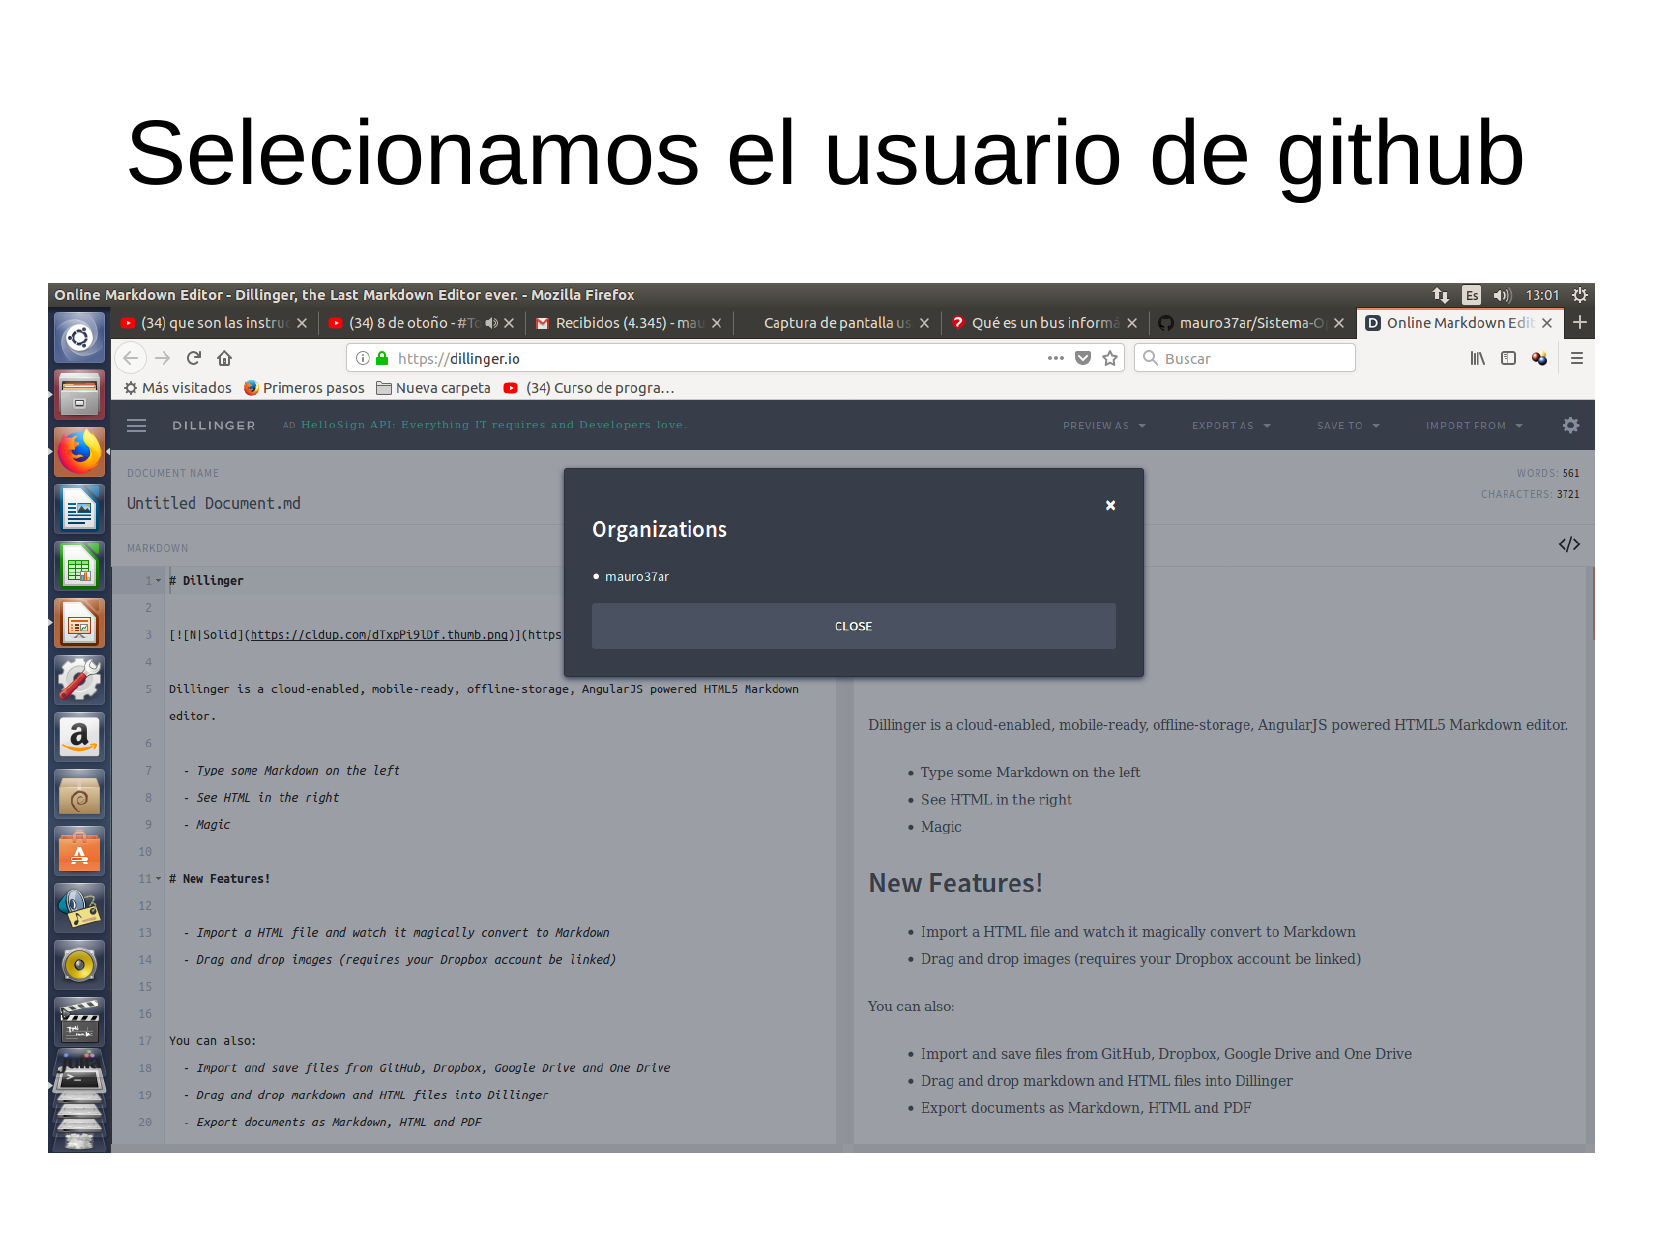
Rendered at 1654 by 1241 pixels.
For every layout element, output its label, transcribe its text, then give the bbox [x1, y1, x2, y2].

picture [48, 283, 1595, 1154]
title Selecionamos el usuario de github [82, 49, 1571, 257]
